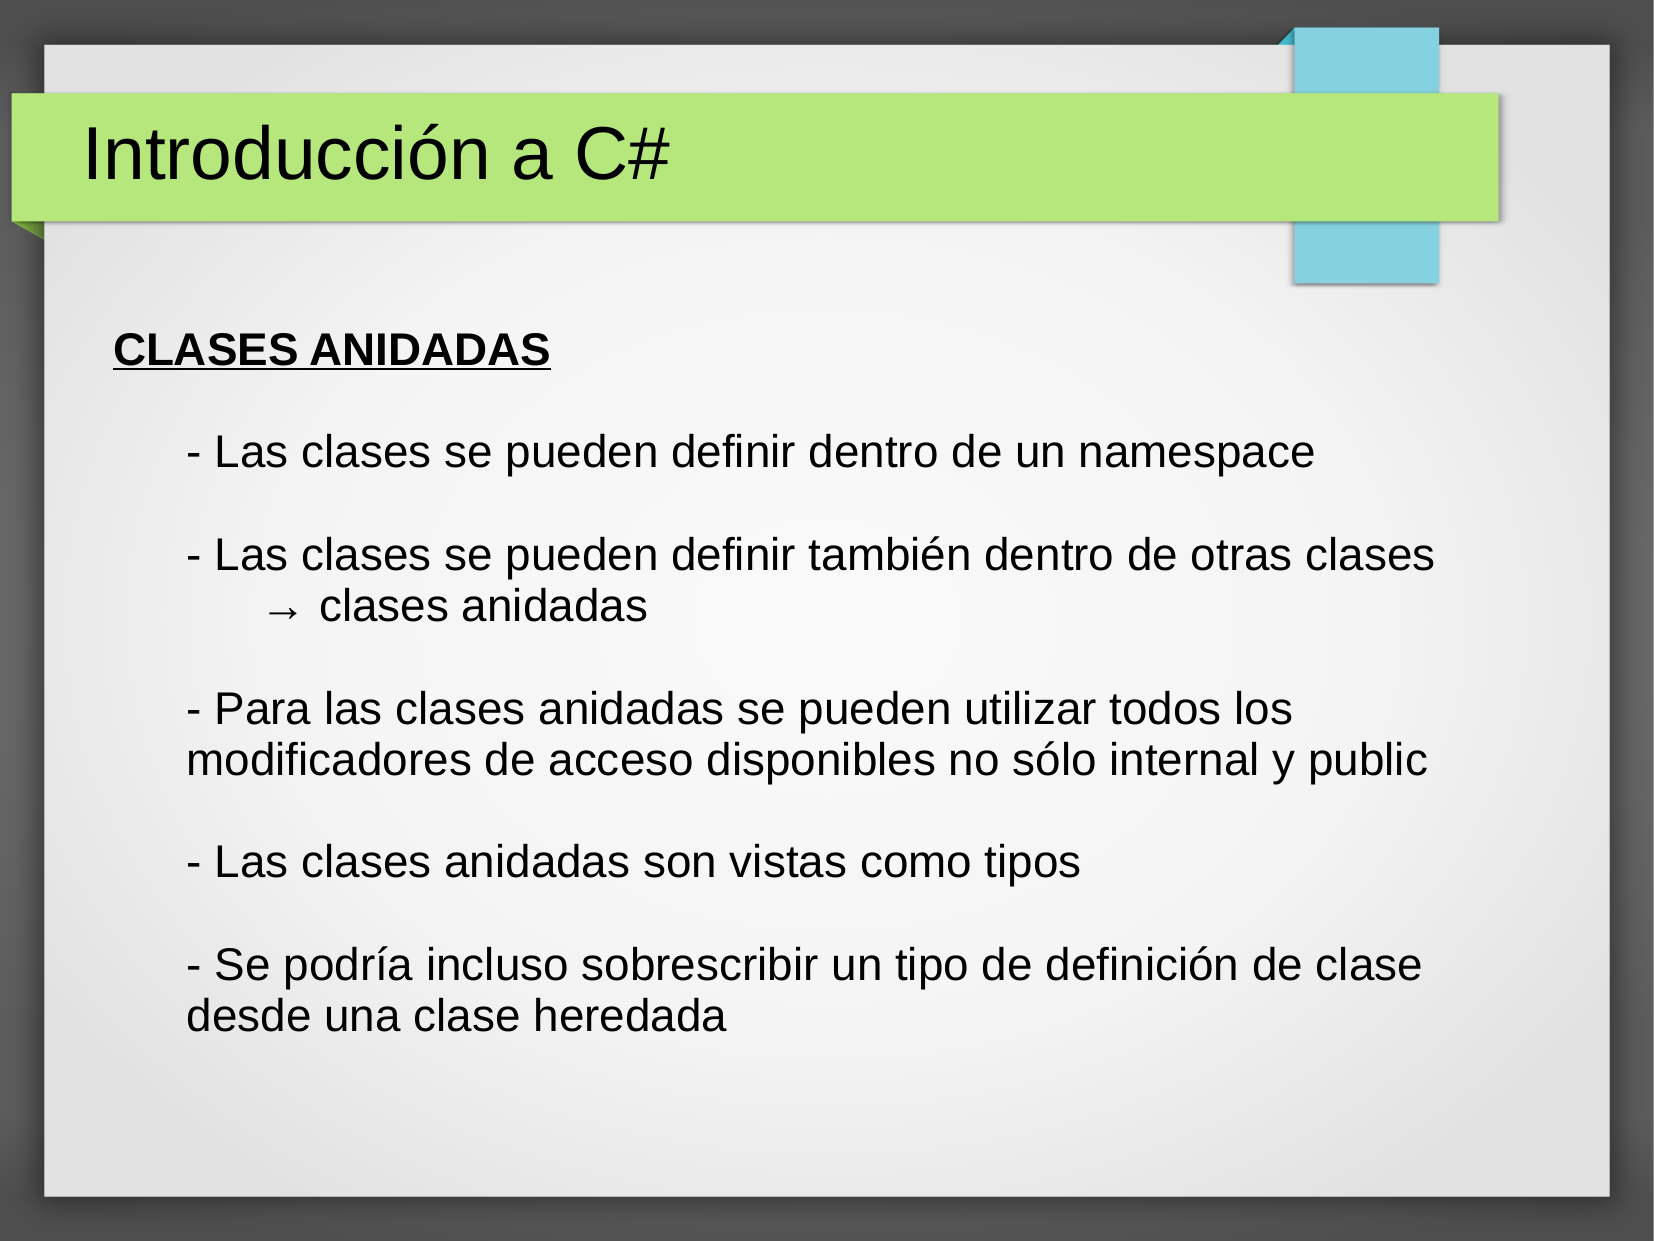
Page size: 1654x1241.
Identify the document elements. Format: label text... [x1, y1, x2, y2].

picture [0, 0, 1654, 1241]
title Introducción a C# [82, 94, 1264, 213]
text_box CLASES ANIDADAS - Las clases se pueden definir dentro de un namespace - Las clases se pueden definir también dentro de otras clases → clases anidadas - Para las clases anidadas se pueden utilizar todos los modificadores de acceso disponibles no sólo internal y public - Las clases anidadas son vistas como tipos - Se podría incluso sobrescribir un tipo de definición de clase desde una clase heredada [113, 246, 1569, 1170]
